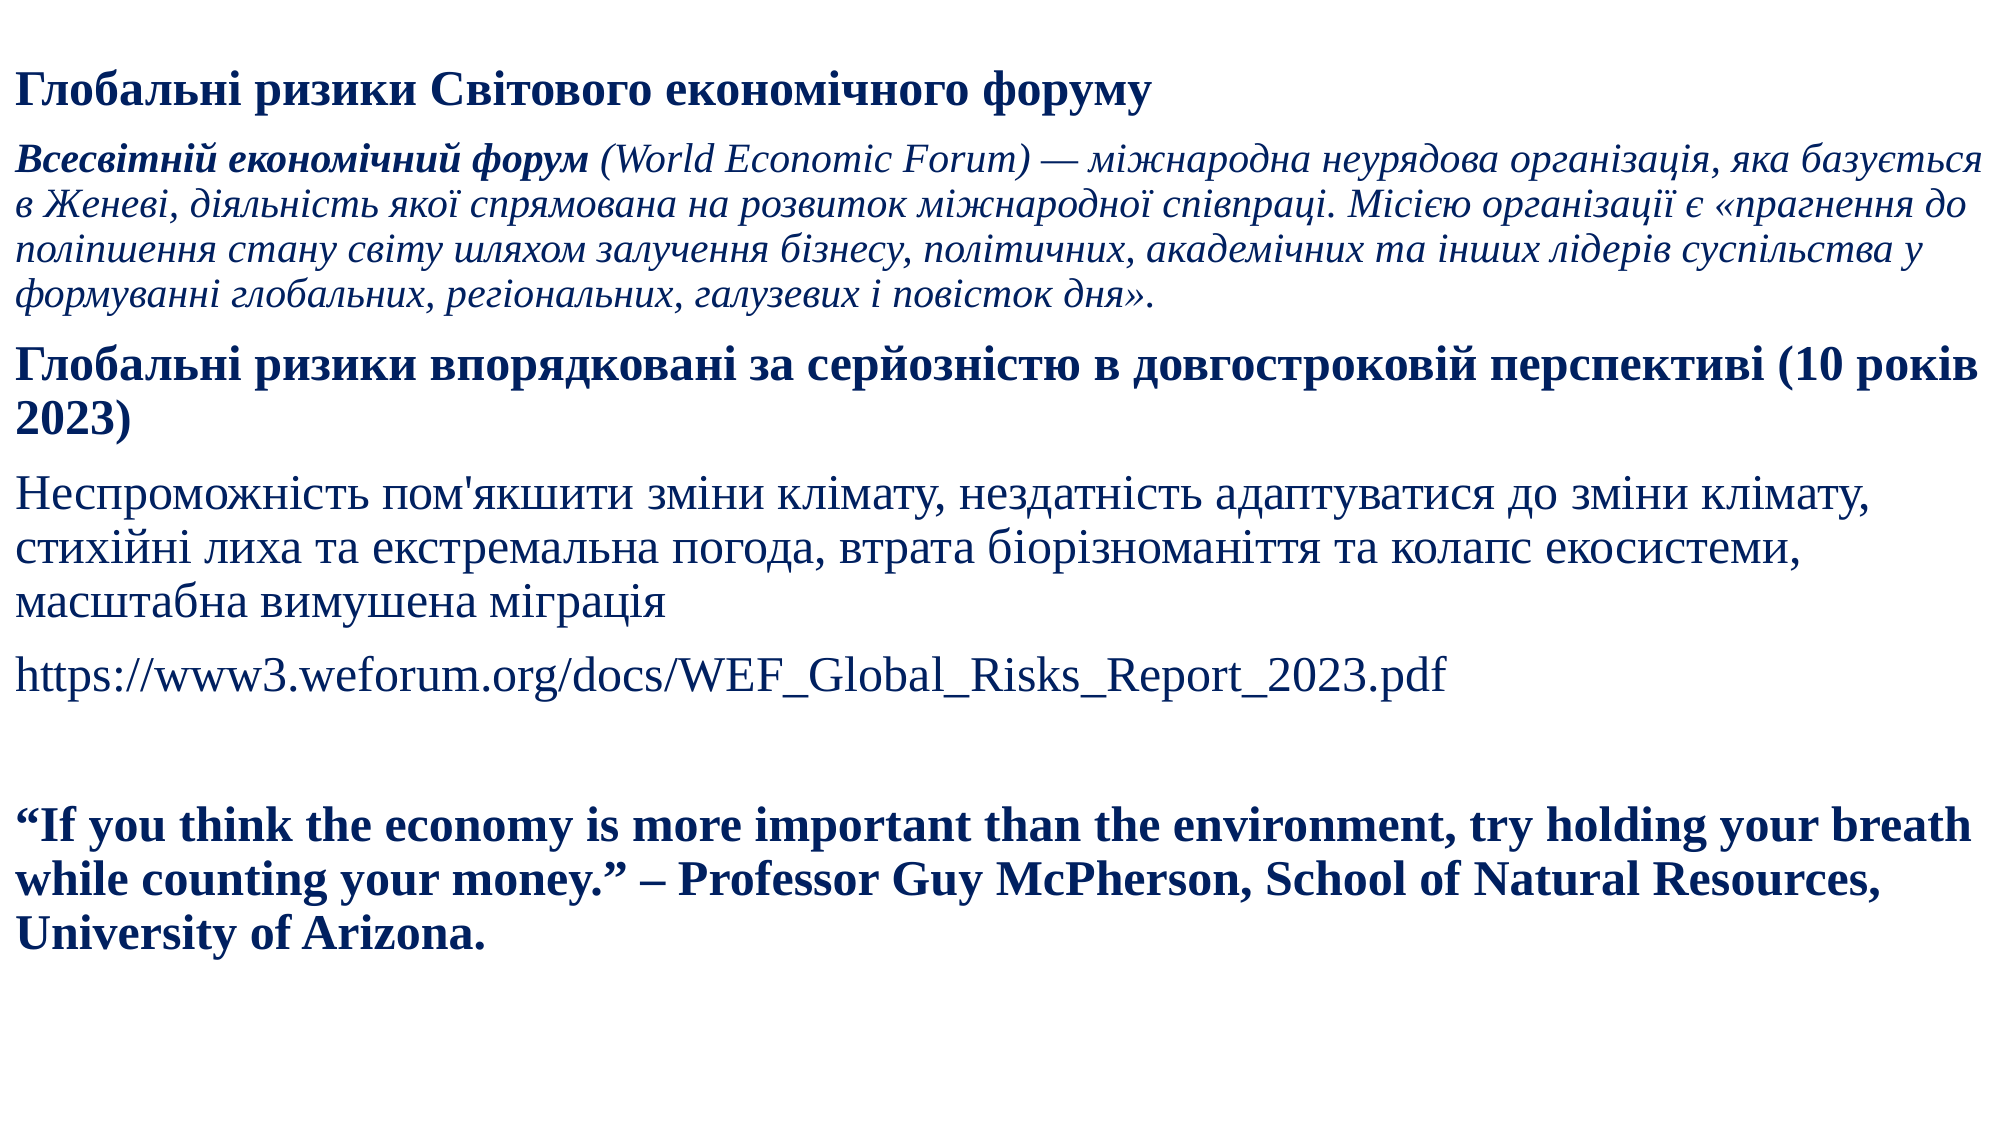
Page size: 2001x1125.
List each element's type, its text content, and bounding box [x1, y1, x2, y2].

list Всесвітній економічний форум (World Economic Forum) — міжнародна неурядова організація, яка базується в Женеві, діяльність якої спрямована на розвиток міжнародної співпраці. Місією організації є «прагнення до поліпшення стану світу шляхом залучення бізнесу, політичних, академічних та інших лідерів суспільства у формуванні глобальних, регіональних, галузевих і повісток дня». Глобальні ризики впорядковані за серйозністю в довгостроковій перспективі (10 років 2023) Неспроможність пом'якшити зміни клімату, нездатність адаптуватися до зміни клімату, стихійні лиха та екстремальна погода, втрата біорізноманіття та колапс екосистеми, масштабна вимушена міграція https://www3.weforum.org/docs/WEF_Global_Risks_Report_2023.pdf “If you think the economy is more important than the environment, try holding your breath while counting your money.” – Professor Guy McPherson, School of Natural Resources, University of Arizona. [0, 128, 2000, 1125]
title Глобальні ризики Світового економічного форуму [0, 0, 1863, 128]
